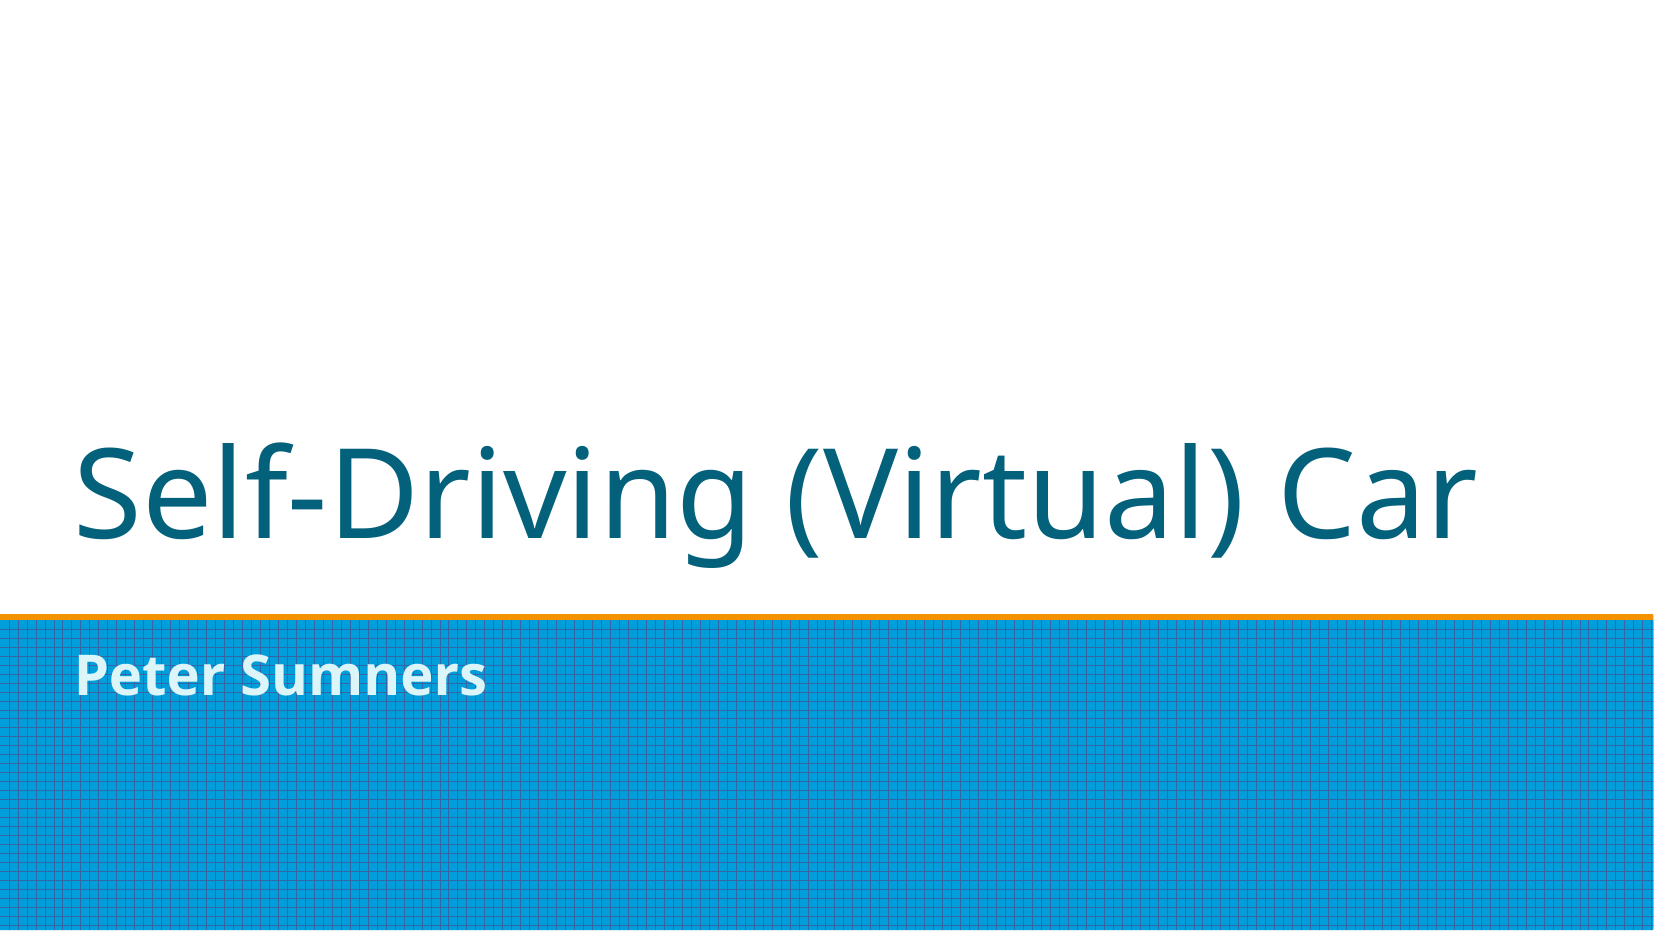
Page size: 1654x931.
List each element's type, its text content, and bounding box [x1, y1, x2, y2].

title Self-Driving (Virtual) Car [73, 44, 1551, 576]
subtitle Peter Sumners [73, 634, 1551, 827]
